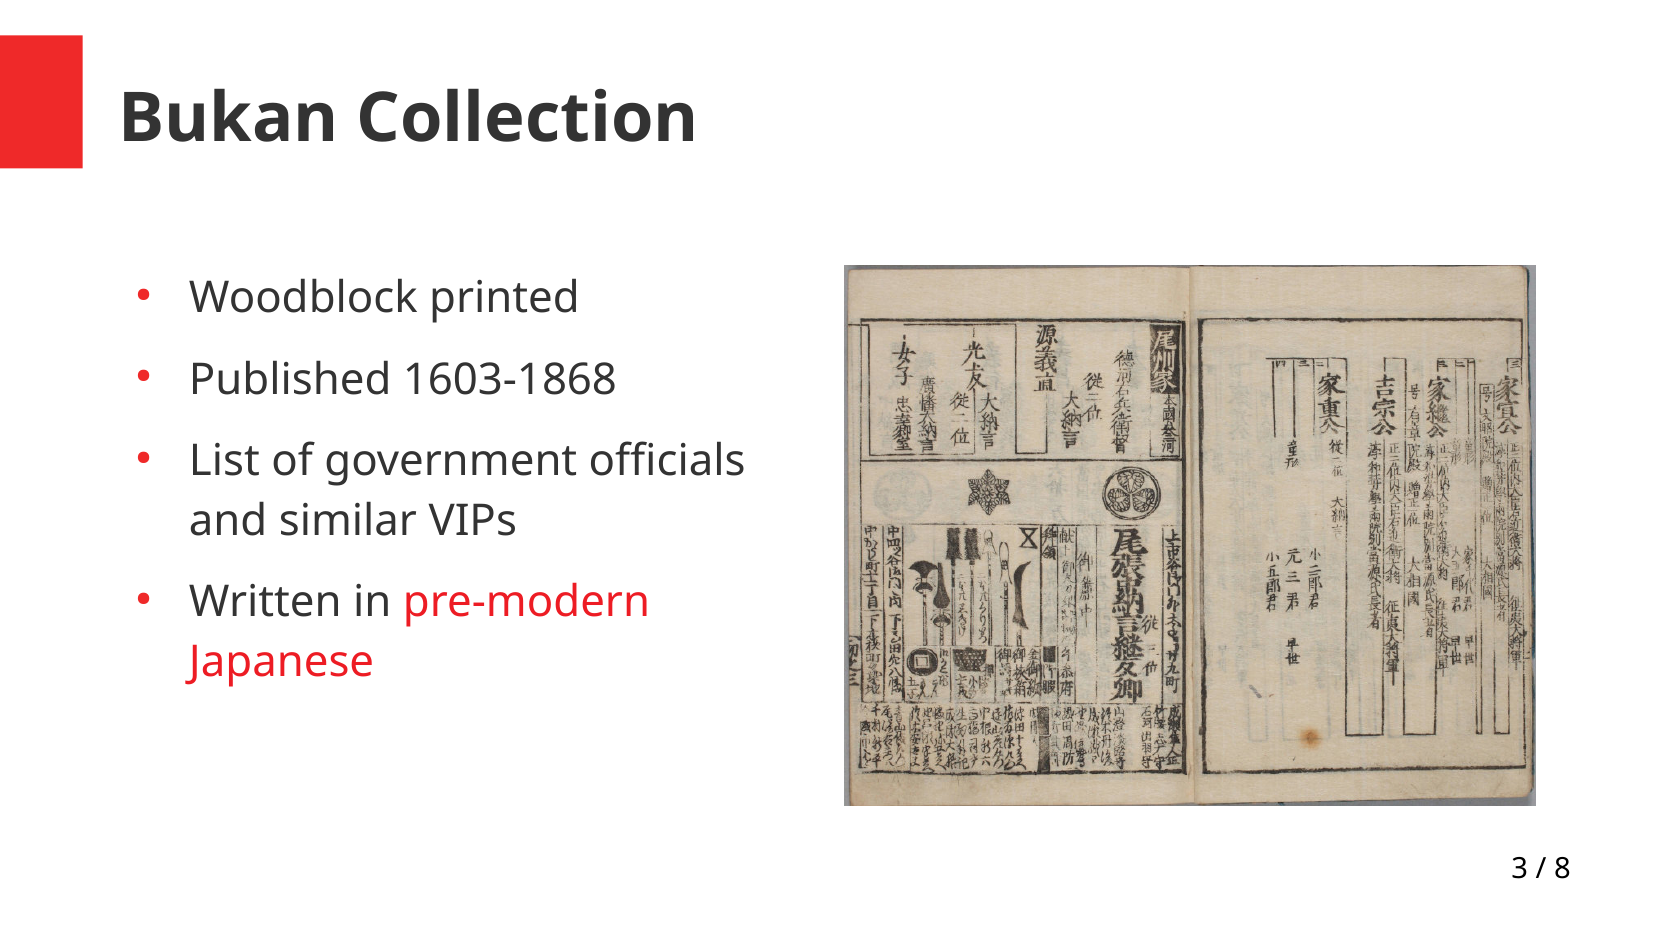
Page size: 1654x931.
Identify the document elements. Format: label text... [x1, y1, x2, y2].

title Bukan Collection [118, 37, 1571, 193]
picture [844, 265, 1536, 806]
list Woodblock printed Published 1603-1868 List of government officials and similar VIPs Written in pre-modern Japanese [118, 265, 810, 806]
